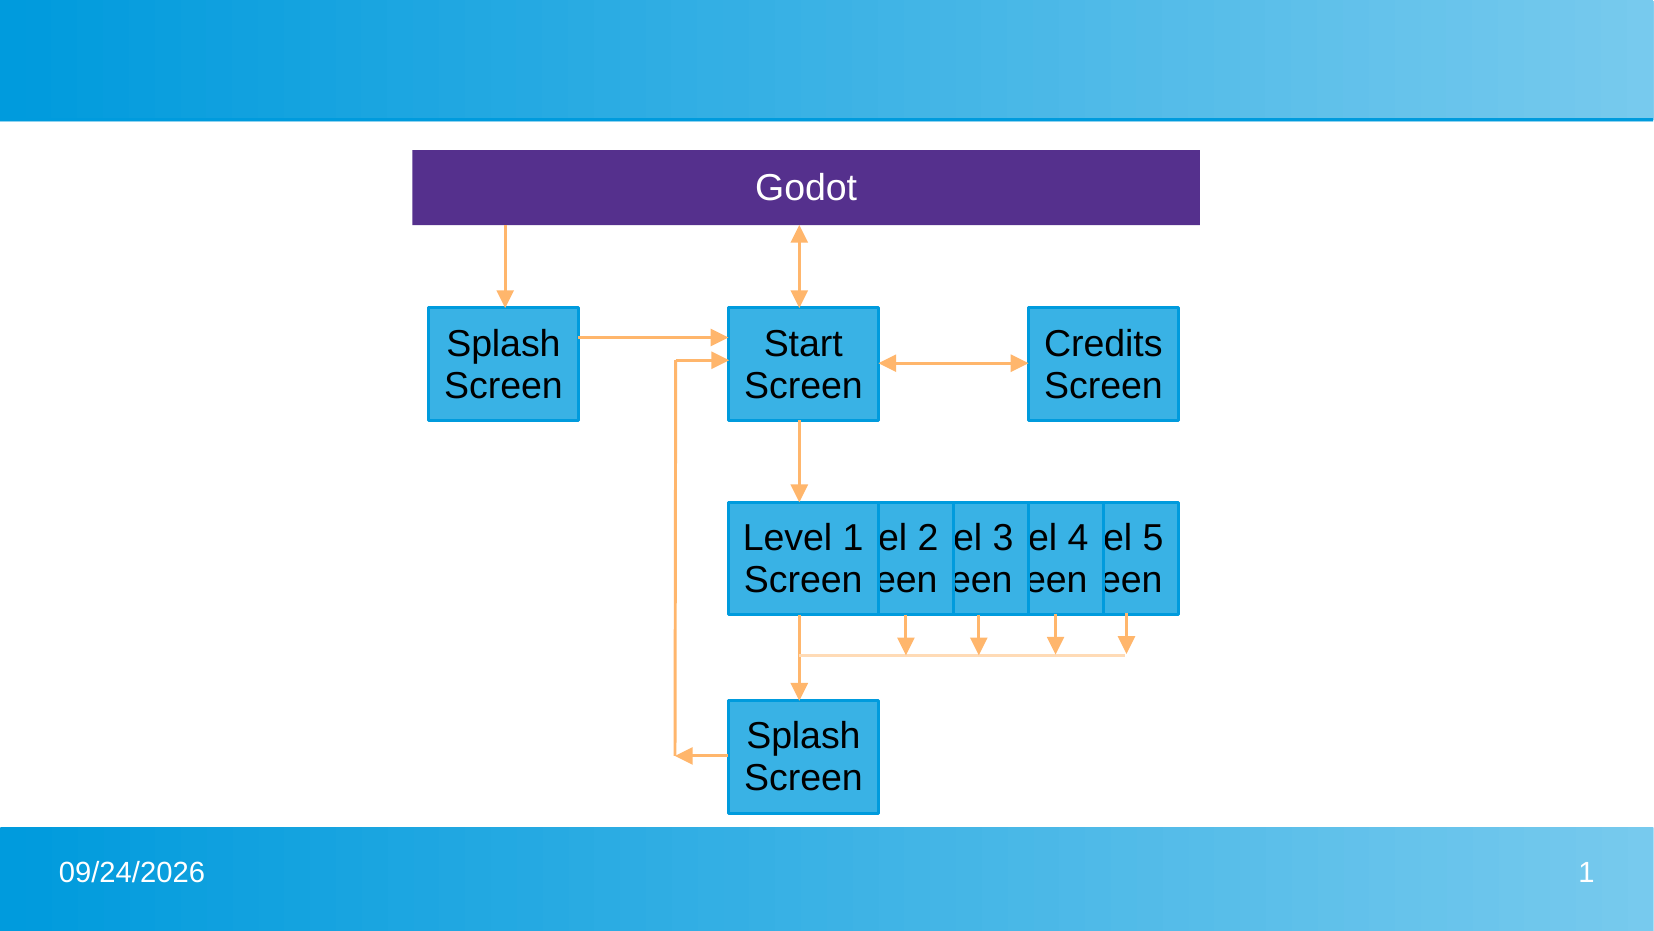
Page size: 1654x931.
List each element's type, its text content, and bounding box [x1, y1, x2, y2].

text_box Splash Screen [428, 307, 579, 421]
text_box Start Screen [728, 307, 879, 421]
text_box Godot [412, 150, 1200, 226]
text_box Level 1 Screen [728, 502, 879, 615]
text_box Level 4 Screen [1029, 502, 1104, 615]
text_box Credits Screen [1028, 307, 1179, 421]
text_box Level 5 Screen [1104, 502, 1179, 615]
text_box Splash Screen [728, 700, 879, 814]
text_box Level 3 Screen [954, 502, 1029, 615]
text_box Level 2 Screen [879, 502, 954, 615]
